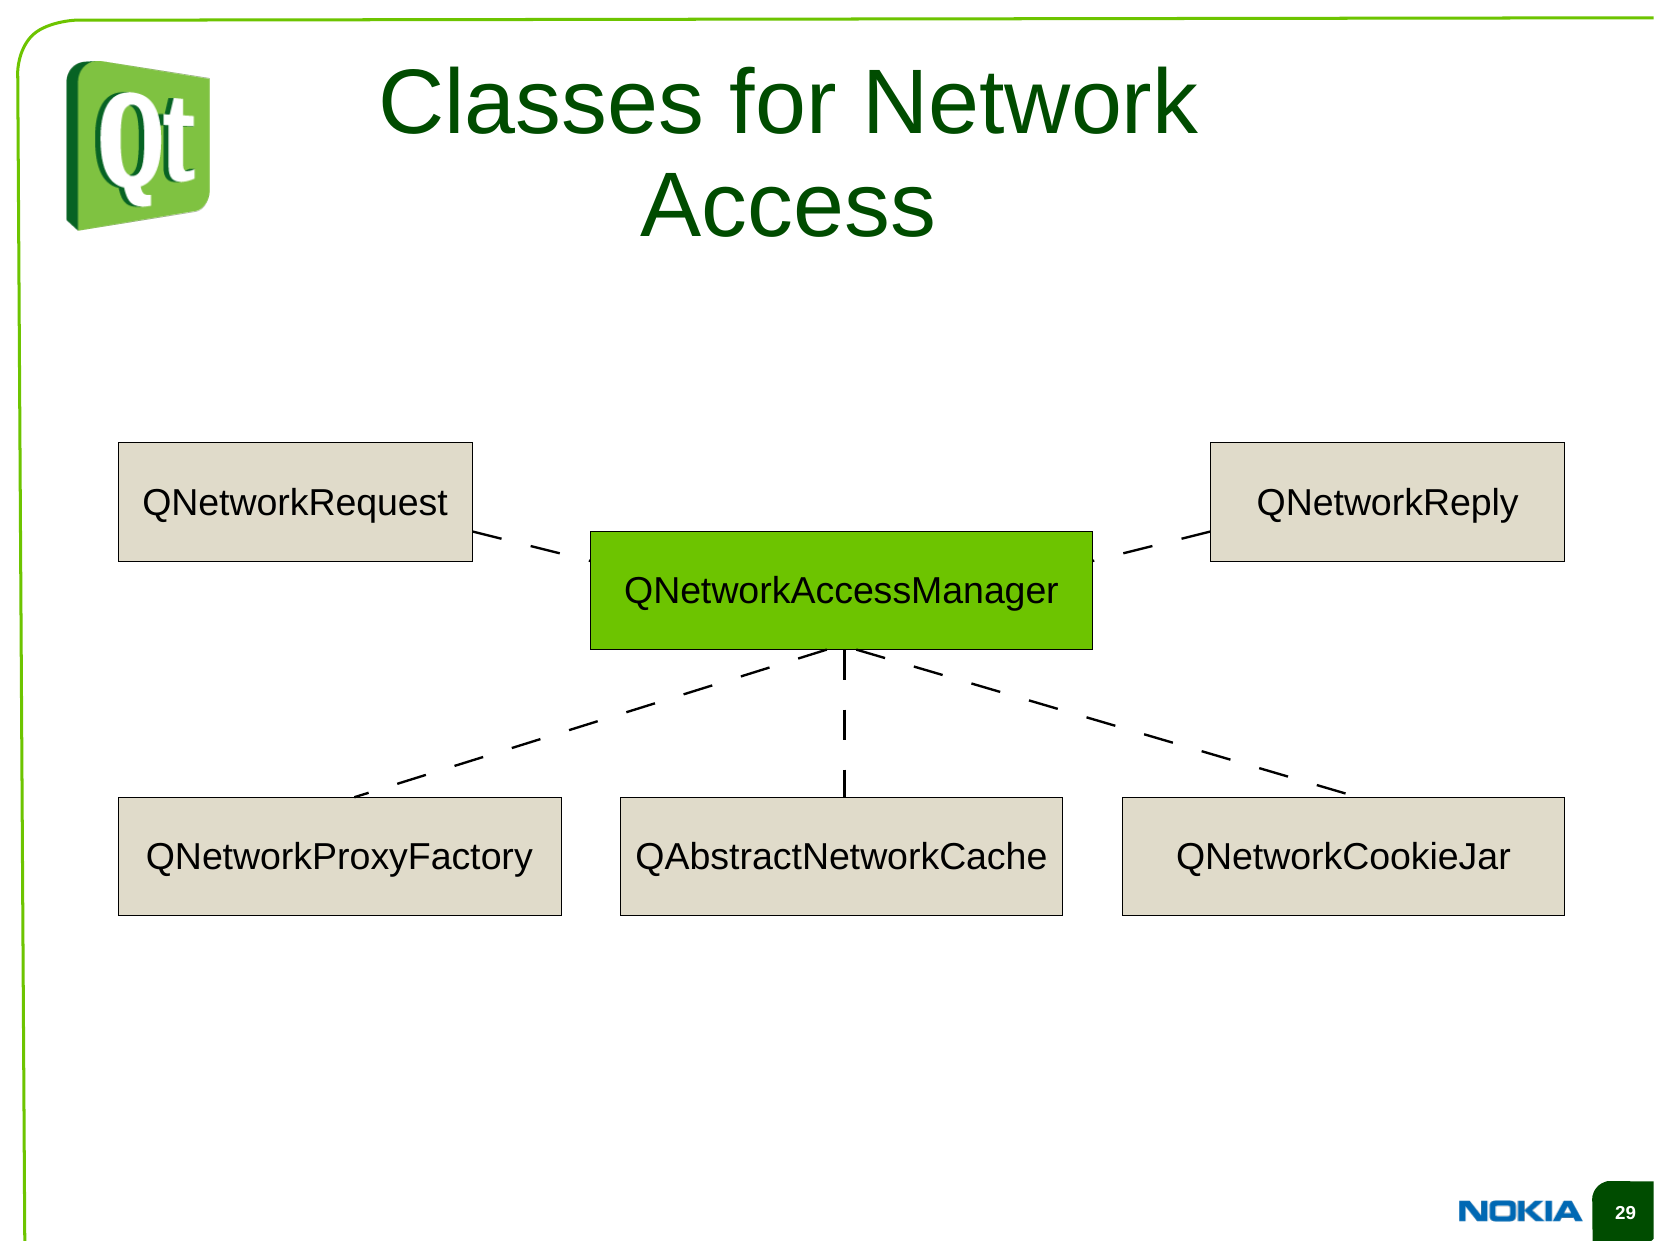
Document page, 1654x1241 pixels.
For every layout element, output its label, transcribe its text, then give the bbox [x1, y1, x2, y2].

text_box QNetworkRequest [118, 442, 473, 562]
text_box QAbstractNetworkCache [620, 797, 1063, 916]
text_box QNetworkProxyFactory [118, 797, 562, 916]
picture [1459, 1200, 1583, 1222]
text_box QNetworkReply [1210, 442, 1565, 562]
text_box QNetworkAccessManager [590, 531, 1093, 650]
title Classes for Network Access [251, 49, 1327, 257]
picture [66, 61, 210, 231]
text_box QNetworkCookieJar [1122, 797, 1565, 916]
